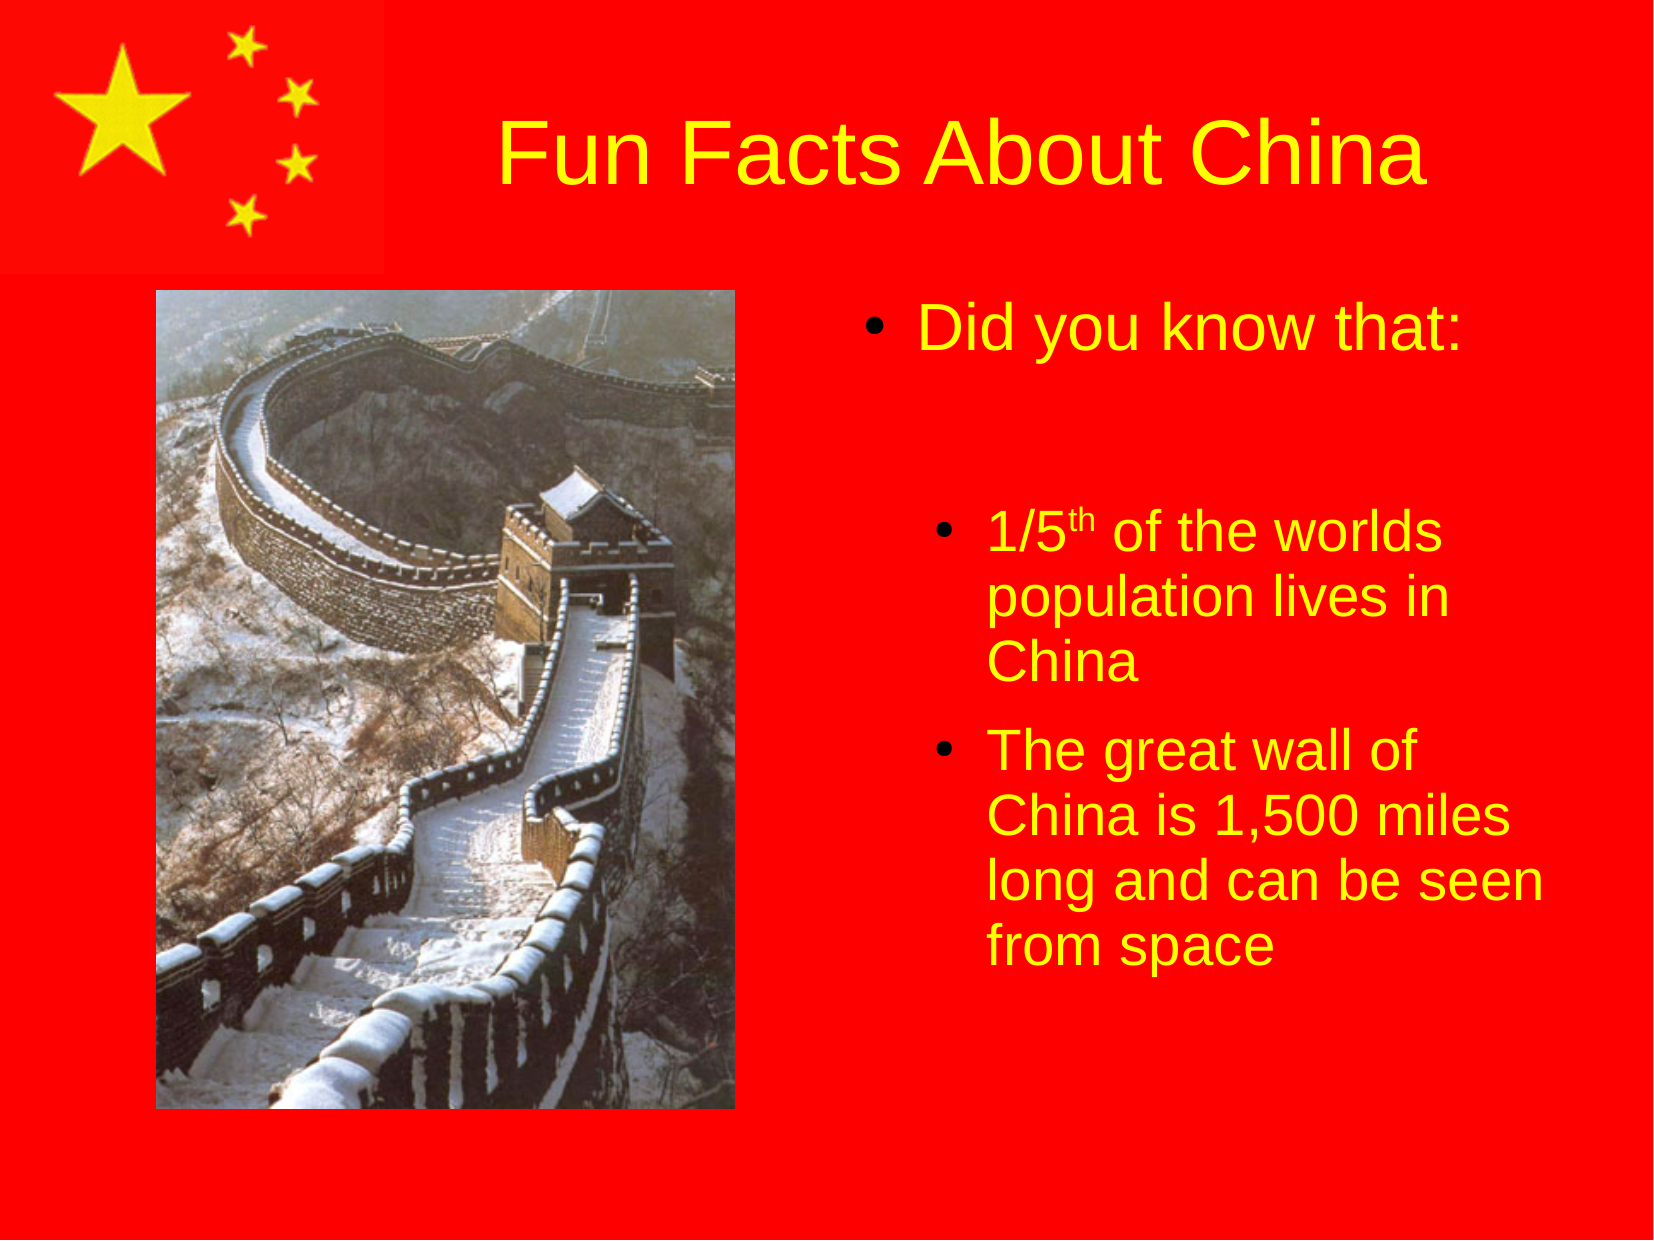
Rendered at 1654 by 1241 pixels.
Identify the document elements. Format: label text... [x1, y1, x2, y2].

title Fun Facts About China [354, 49, 1571, 257]
list Did you know that: 1/5th of the worlds population lives in China The great wall of China is 1,500 miles long and can be seen from space [845, 290, 1572, 1109]
picture [0, 0, 384, 274]
picture [156, 290, 735, 1109]
